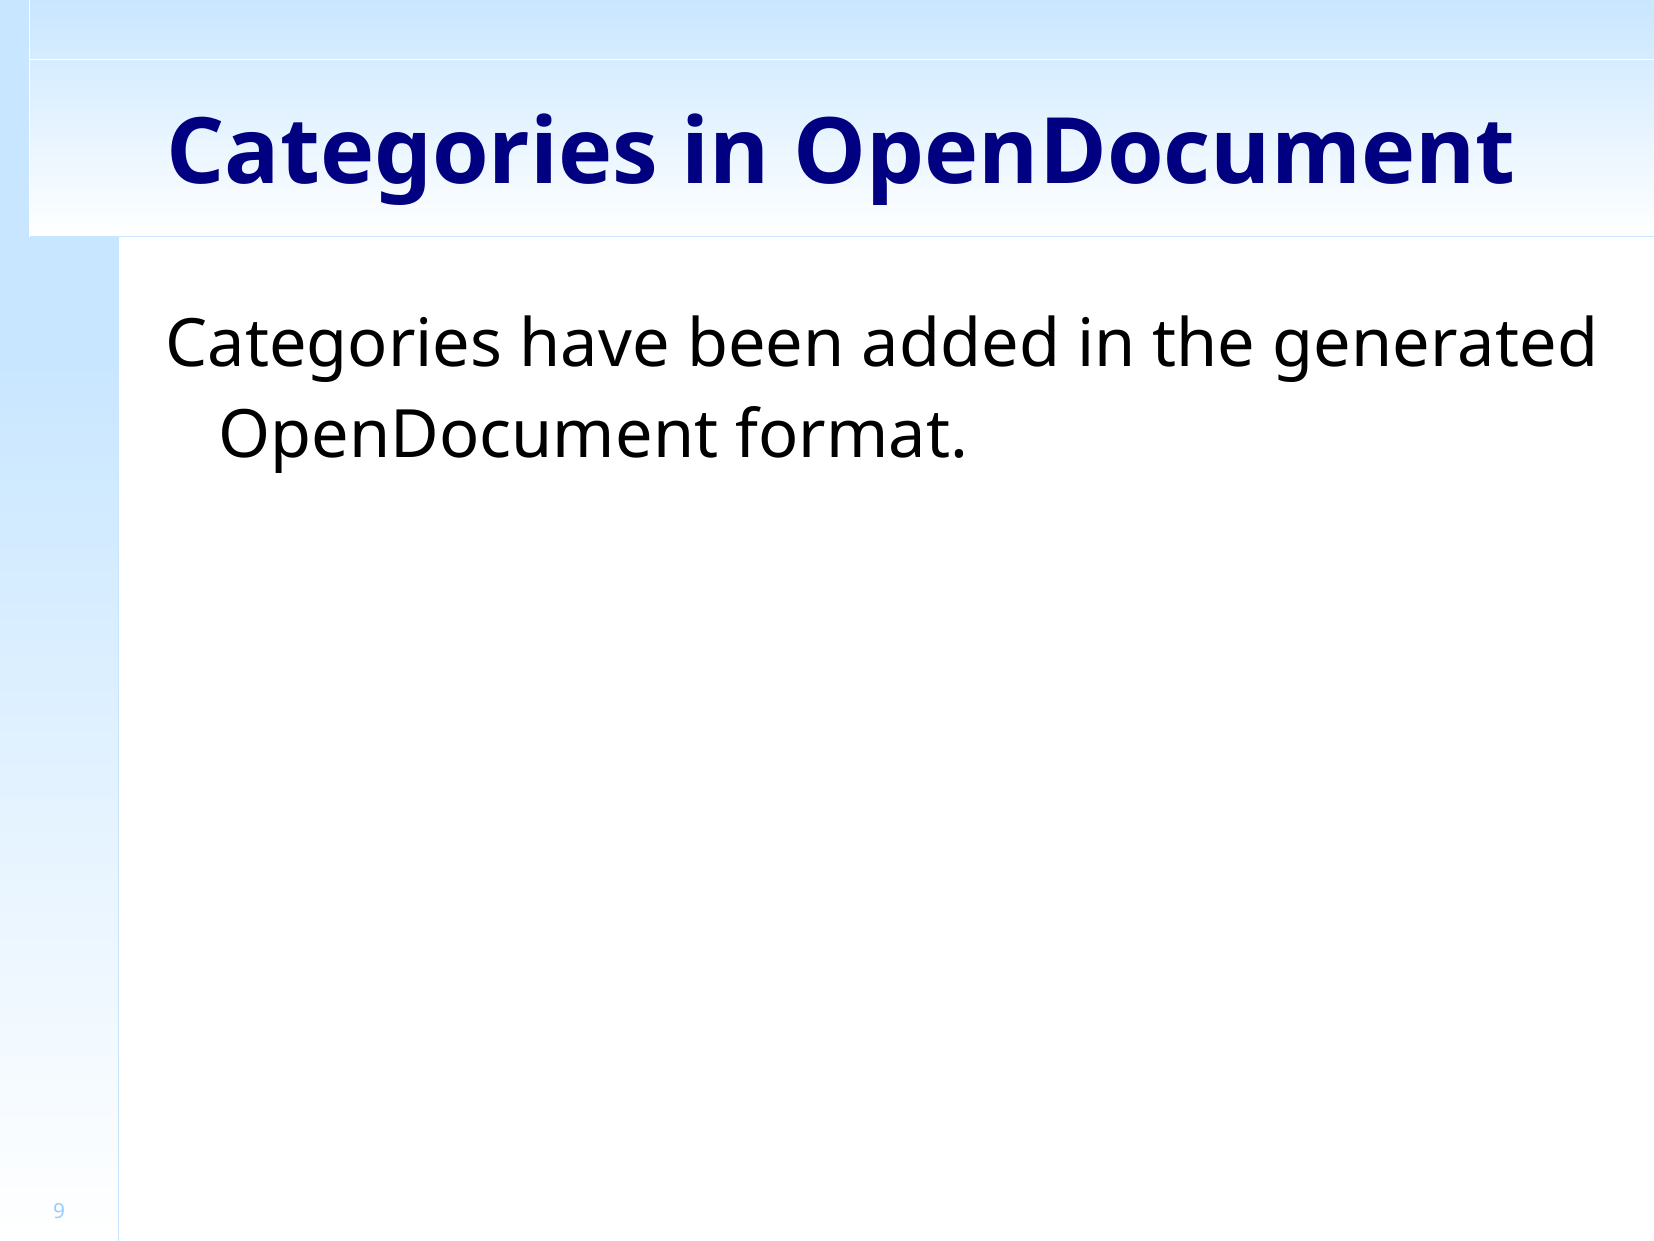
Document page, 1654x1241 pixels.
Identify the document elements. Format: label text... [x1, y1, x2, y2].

title Categories in OpenDocument [29, 59, 1654, 237]
list Categories have been added in the generated OpenDocument format. [147, 295, 1625, 1182]
